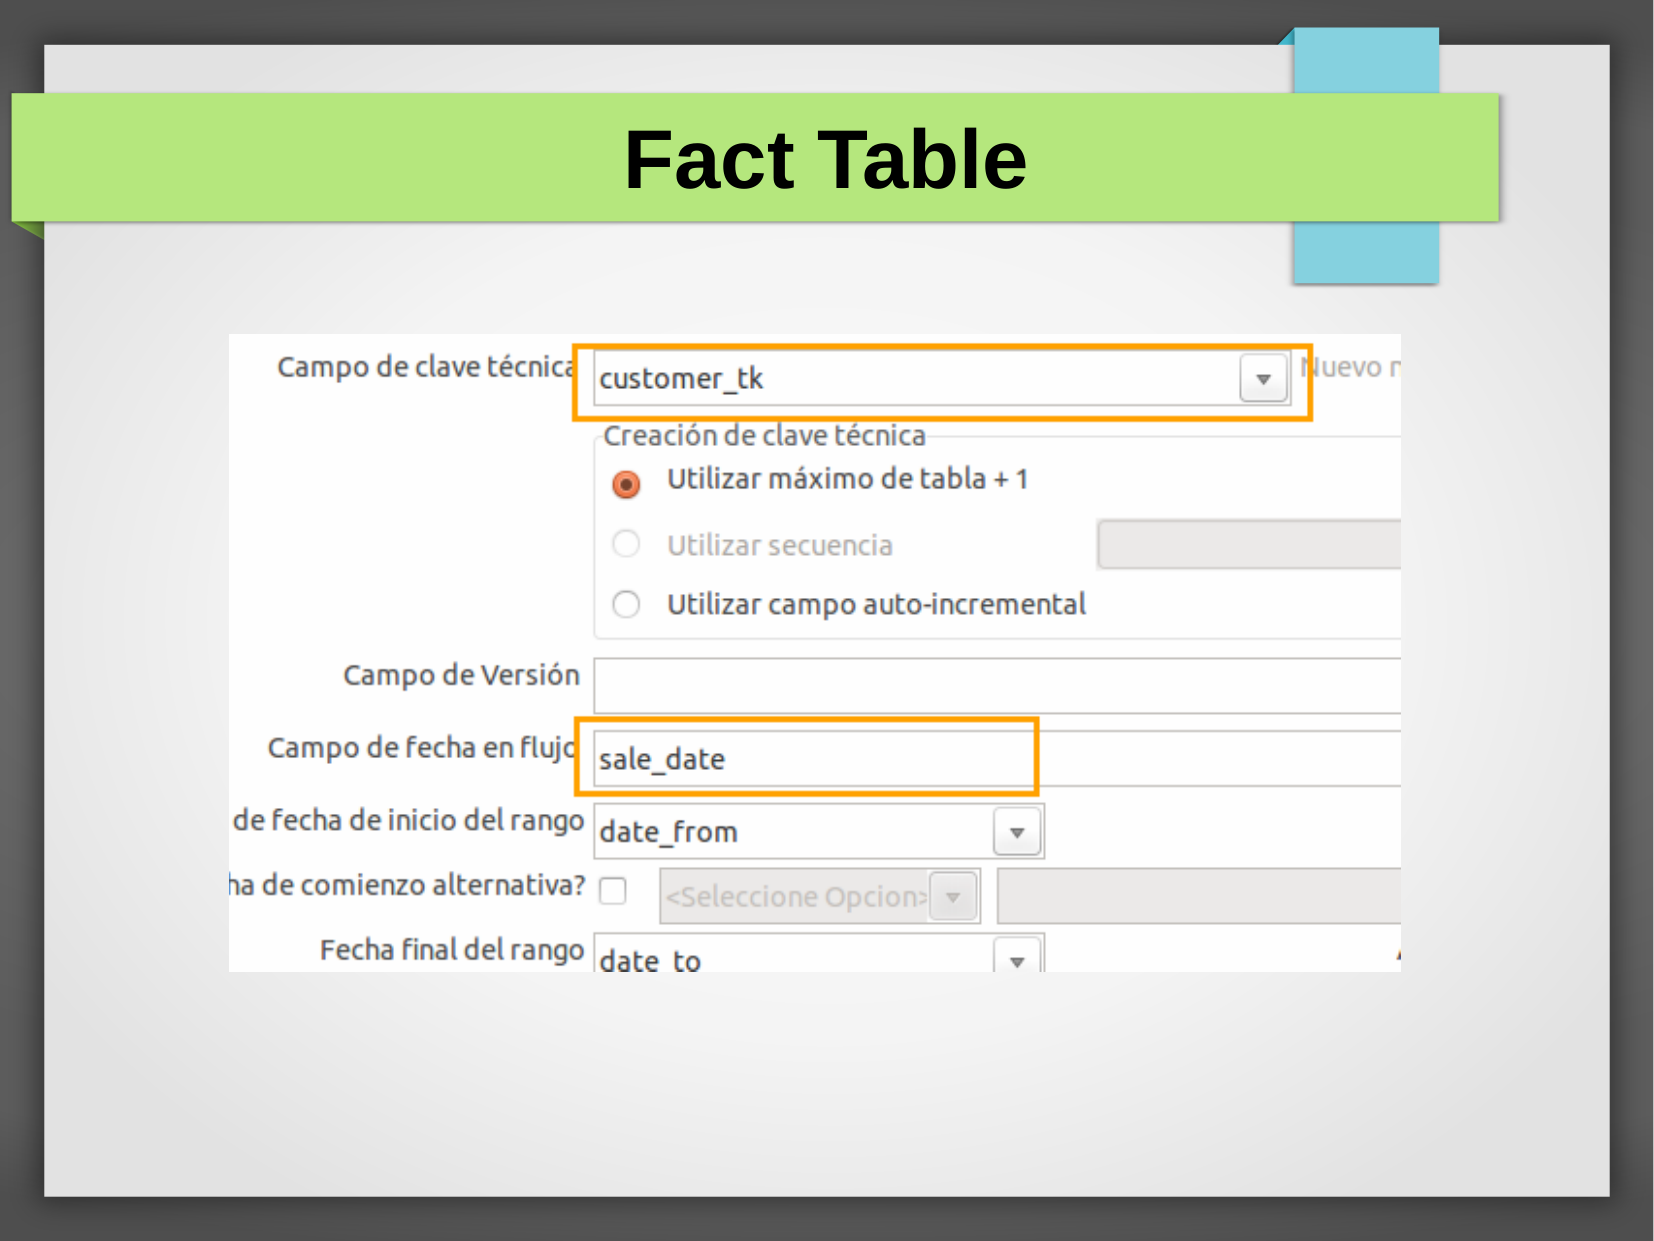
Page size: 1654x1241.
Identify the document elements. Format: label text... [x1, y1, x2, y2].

picture [0, 0, 1654, 1241]
title Fact Table [70, 106, 1583, 213]
